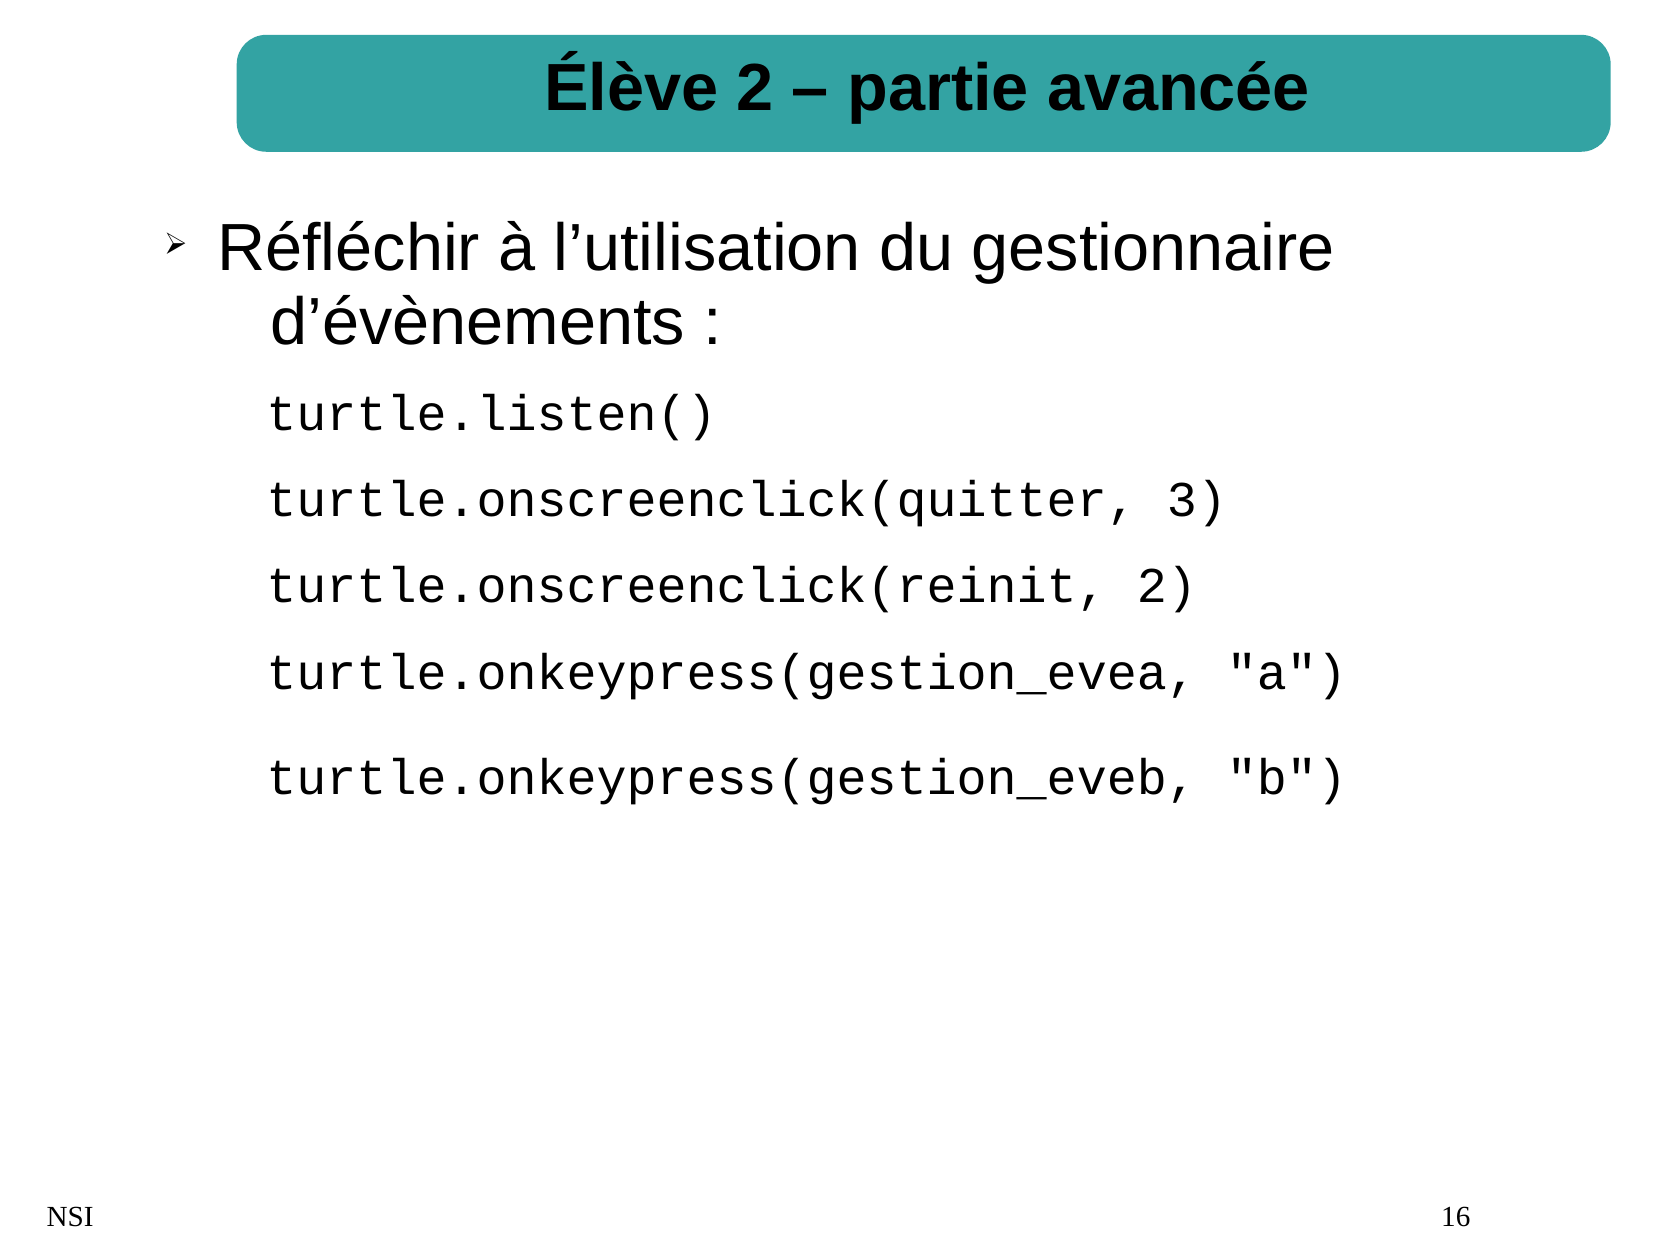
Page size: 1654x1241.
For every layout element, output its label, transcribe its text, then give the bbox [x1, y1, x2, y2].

title Élève 2 – partie avancée [238, 37, 1598, 137]
list Réfléchir à l’utilisation du gestionnaire d’évènements : turtle.listen() turtle.onscreenclick(quitter, 3) turtle.onscreenclick(reinit, 2) turtle.onkeypress(gestion_evea, "a") turtle.onkeypress(gestion_eveb, "b") [128, 209, 1587, 1140]
